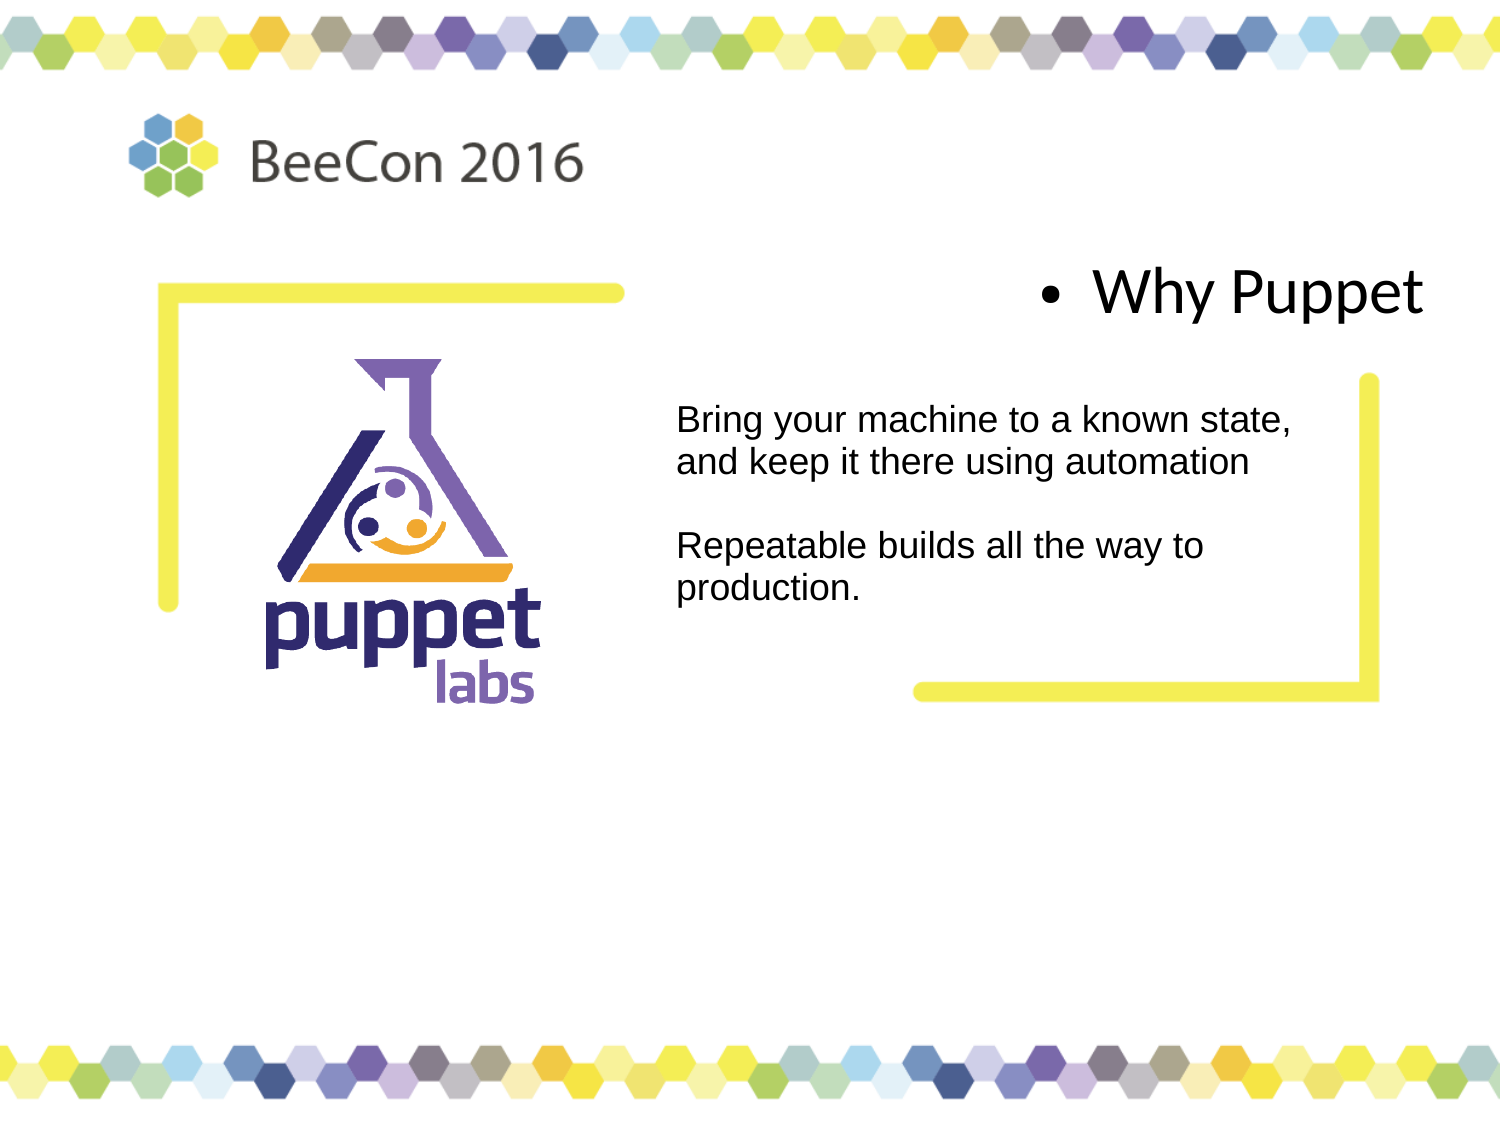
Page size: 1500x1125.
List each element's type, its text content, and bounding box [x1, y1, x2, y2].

picture [0, 0, 1500, 1125]
text_box Bring your machine to a known state, and keep it there using automation Repeatable builds all the way to production. [661, 390, 1335, 616]
list Why Puppet [75, 263, 1425, 916]
